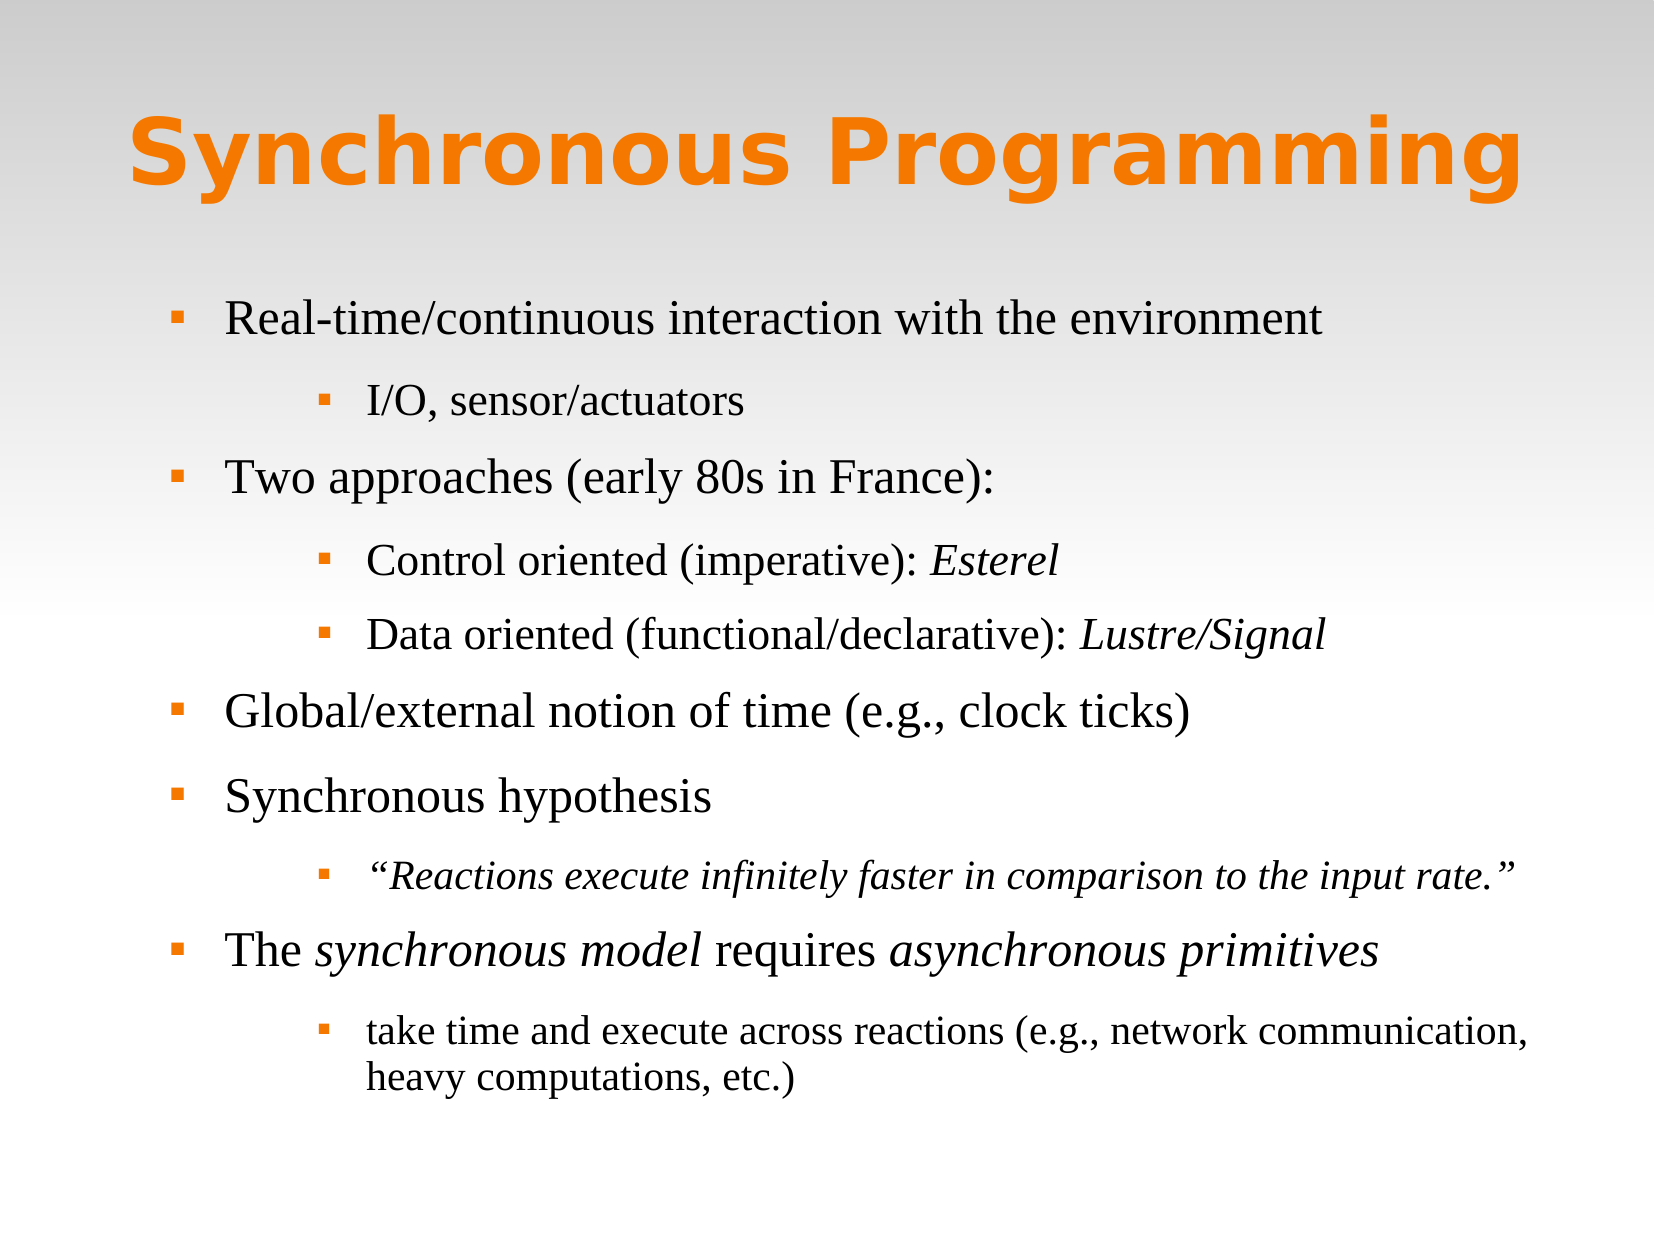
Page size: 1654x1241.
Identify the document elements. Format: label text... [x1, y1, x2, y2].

list Real-time/continuous interaction with the environment I/O, sensor/actuators Two approaches (early 80s in France): Control oriented (imperative): Esterel Data oriented (functional/declarative): Lustre/Signal Global/external notion of time (e.g., clock ticks) Synchronous hypothesis “Reactions execute infinitely faster in comparison to the input rate.” The synchronous model requires asynchronous primitives take time and execute across reactions (e.g., network communication, heavy computations, etc.) [82, 290, 1571, 1153]
title Synchronous Programming [82, 49, 1571, 257]
